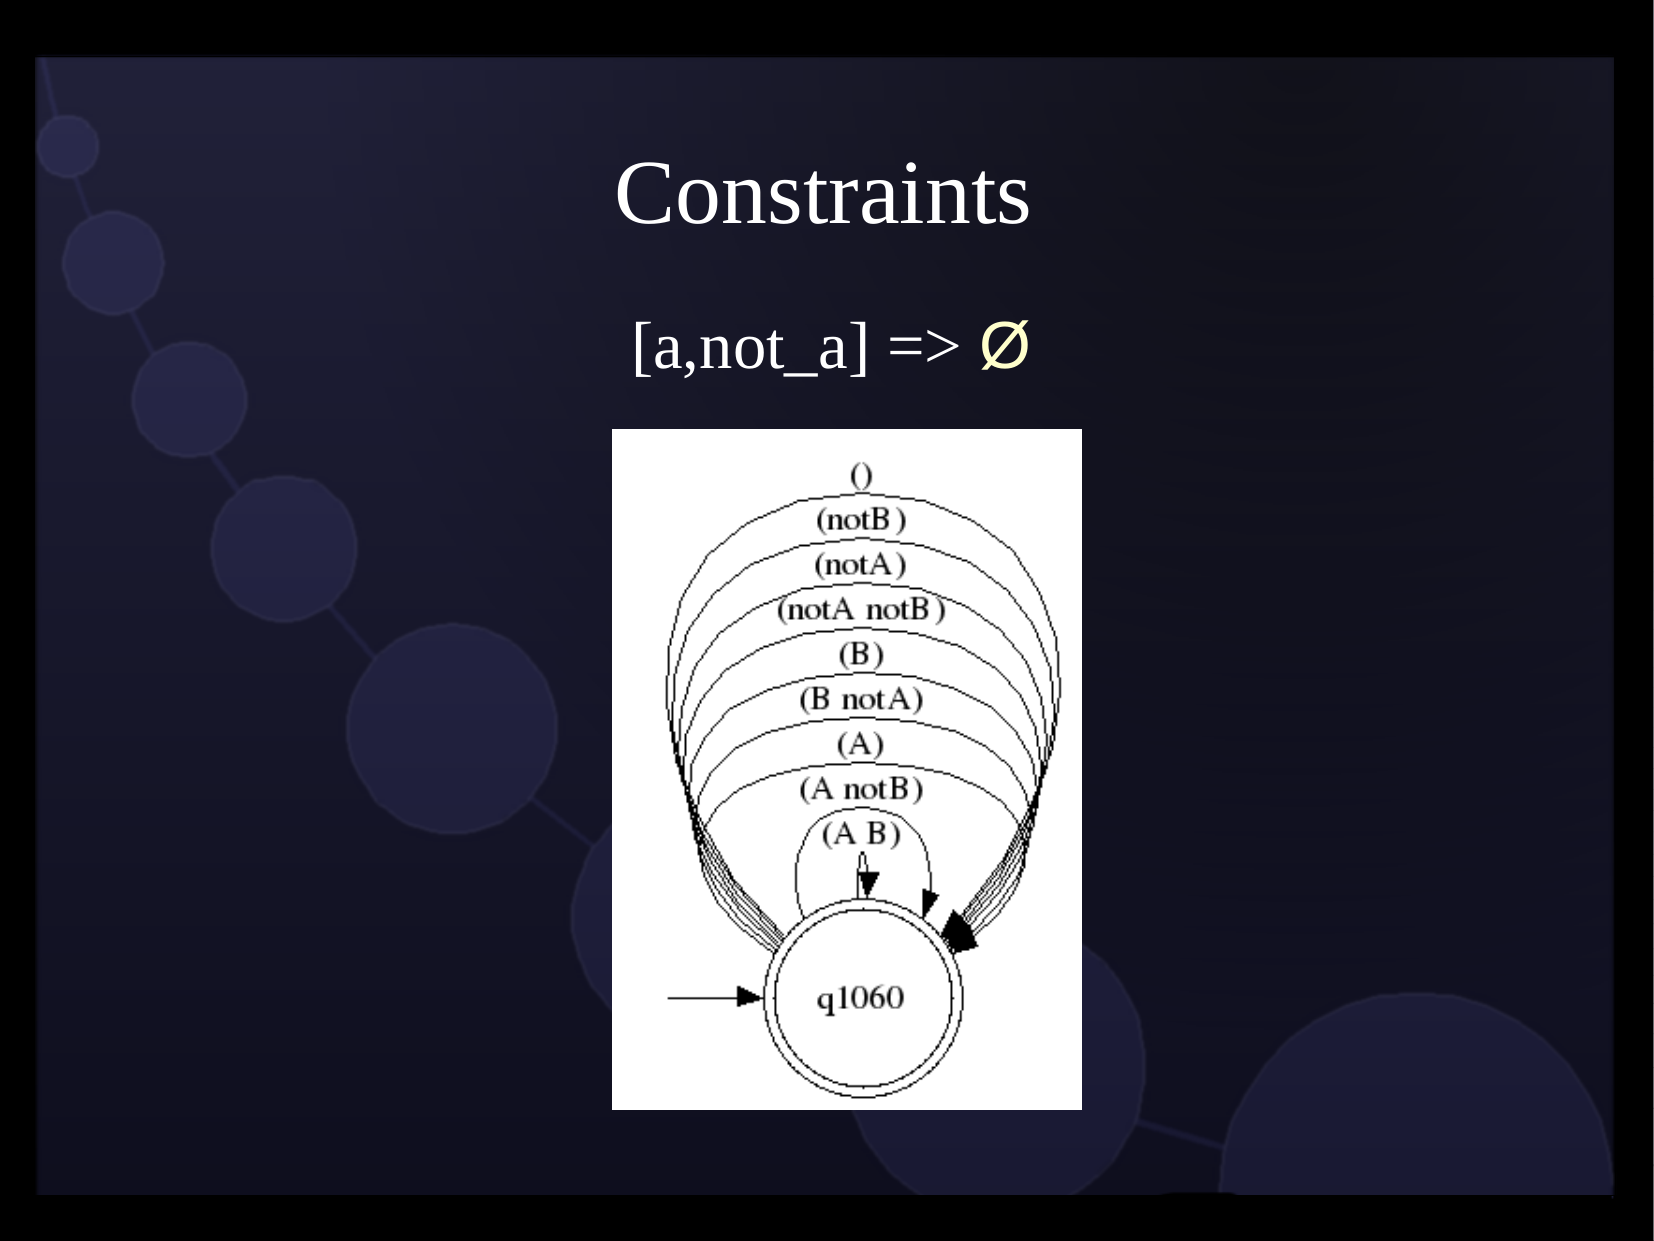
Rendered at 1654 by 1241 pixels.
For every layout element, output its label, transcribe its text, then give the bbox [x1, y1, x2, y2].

picture [0, 0, 1654, 1241]
subtitle [a,not_a] => Ø [99, 244, 1528, 520]
title Constraints [118, 88, 1531, 296]
